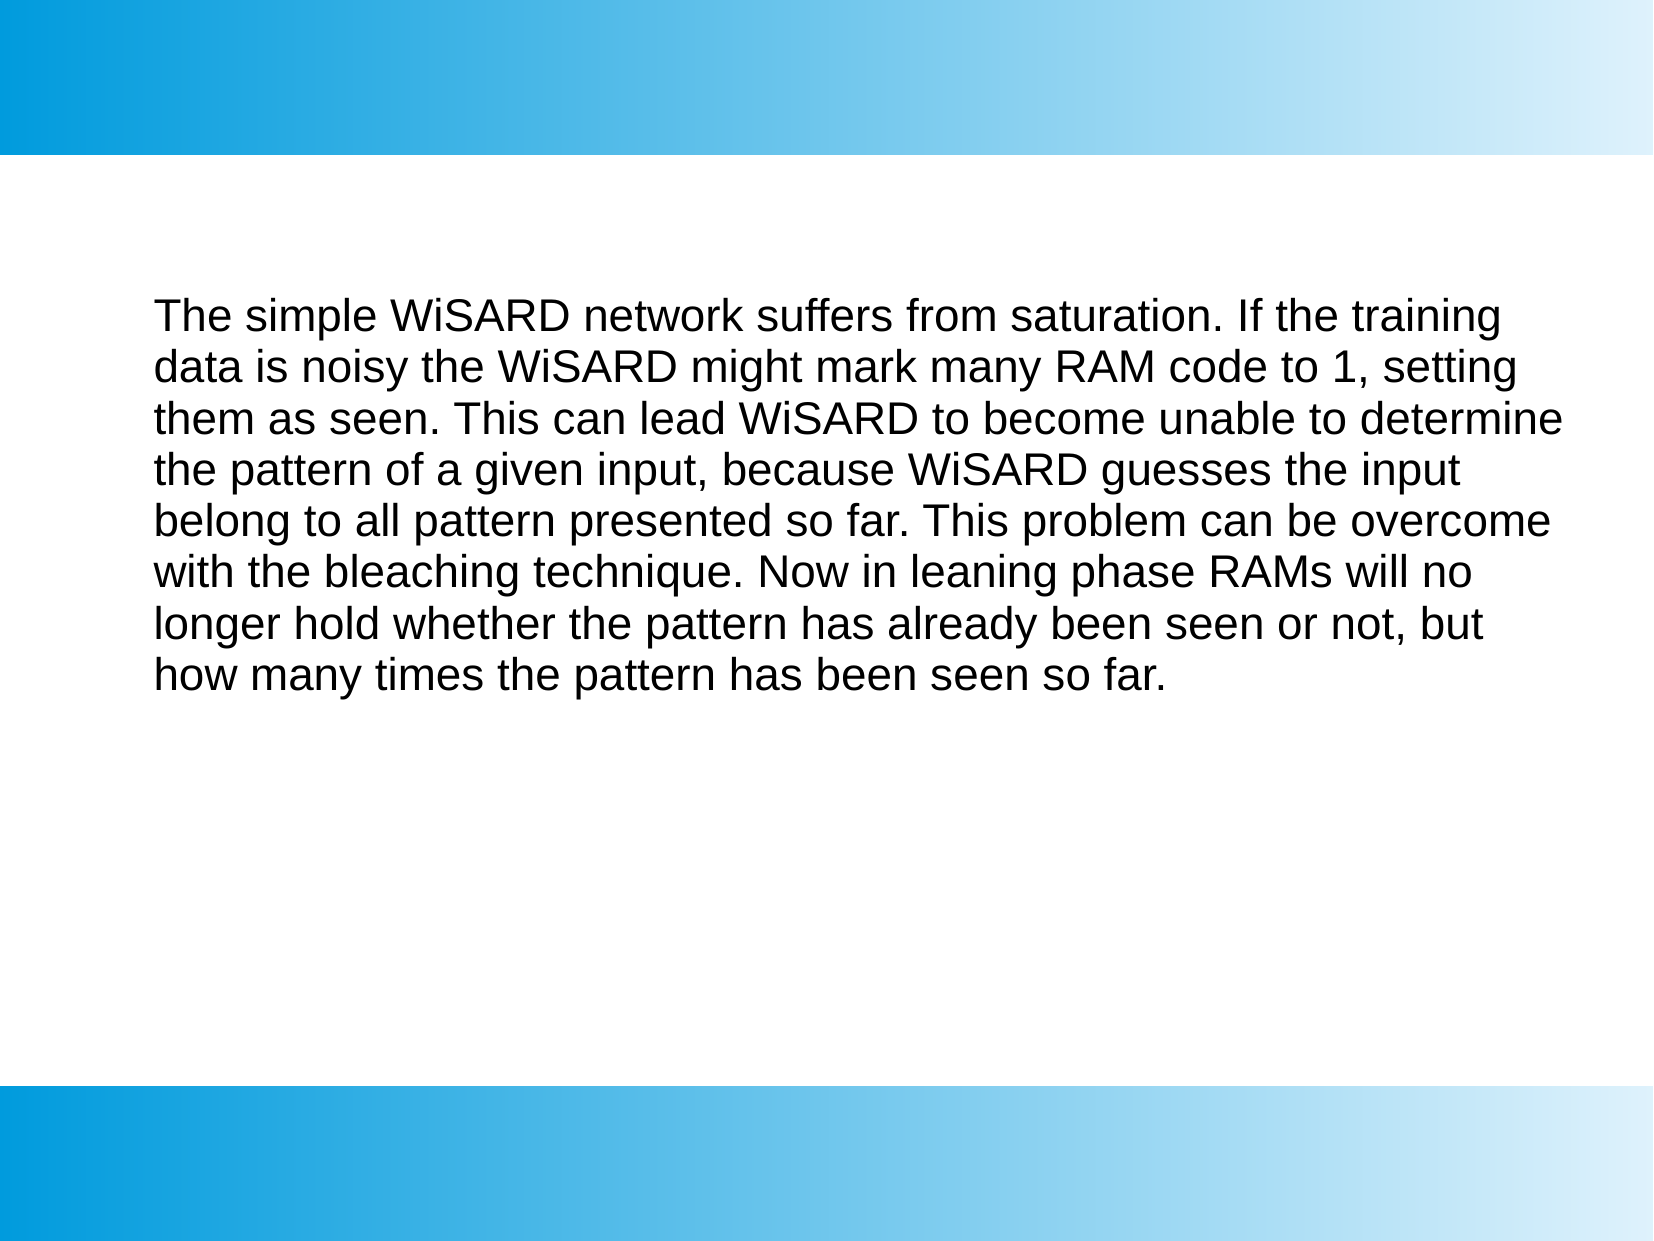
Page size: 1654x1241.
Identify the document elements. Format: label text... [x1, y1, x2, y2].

list The simple WiSARD network suffers from saturation. If the training data is noisy the WiSARD might mark many RAM code to 1, setting them as seen. This can lead WiSARD to become unable to determine the pattern of a given input, because WiSARD guesses the input belong to all pattern presented so far. This problem can be overcome with the bleaching technique. Now in leaning phase RAMs will no longer hold whether the pattern has already been seen or not, but how many times the pattern has been seen so far. [82, 290, 1571, 1010]
